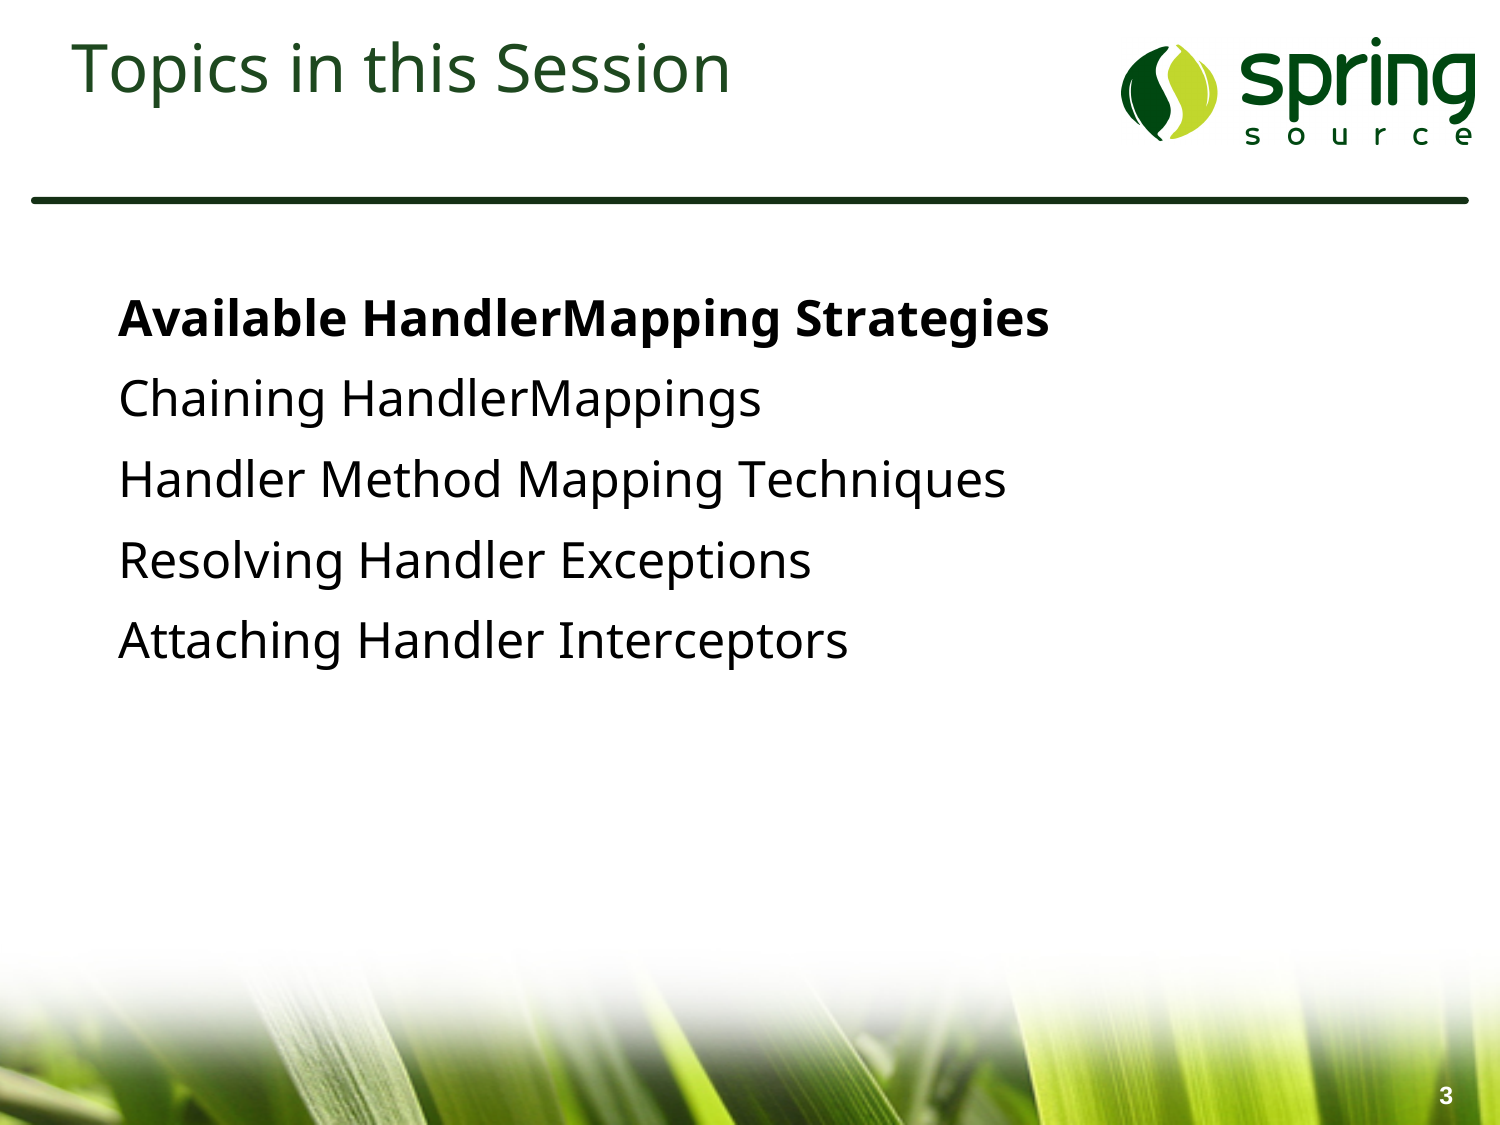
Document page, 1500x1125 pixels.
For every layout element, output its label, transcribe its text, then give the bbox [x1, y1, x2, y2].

picture [1121, 37, 1475, 145]
list Available HandlerMapping Strategies Chaining HandlerMappings Handler Method Mapping Techniques Resolving Handler Exceptions Attaching Handler Interceptors [103, 275, 1394, 938]
title Topics in this Session [56, 13, 1089, 176]
picture [0, 944, 1500, 1125]
